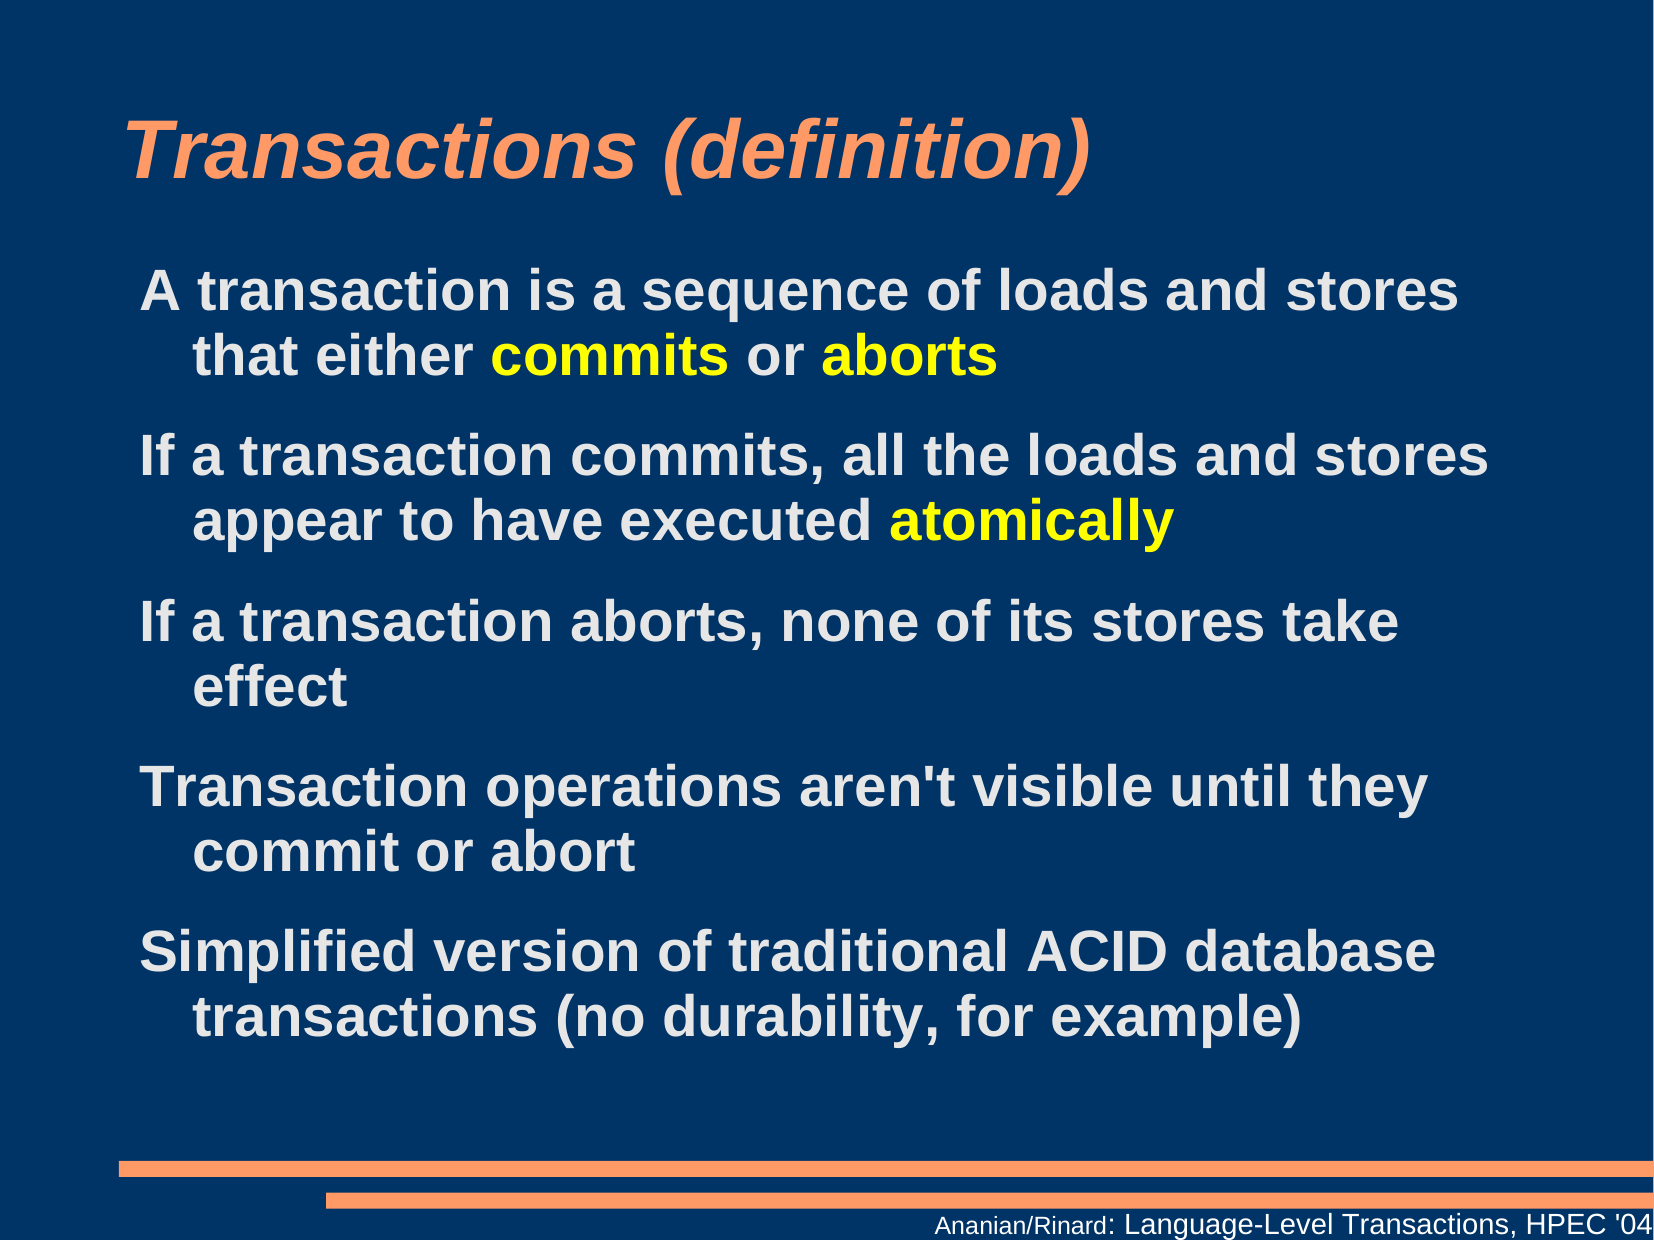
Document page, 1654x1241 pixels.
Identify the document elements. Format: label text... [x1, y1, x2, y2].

list A transaction is a sequence of loads and stores that either commits or aborts If a transaction commits, all the loads and stores appear to have executed atomically If a transaction aborts, none of its stores take effect Transaction operations aren't visible until they commit or abort Simplified version of traditional ACID database transactions (no durability, for example) [121, 257, 1561, 1133]
title Transactions (definition) [121, 46, 1534, 254]
